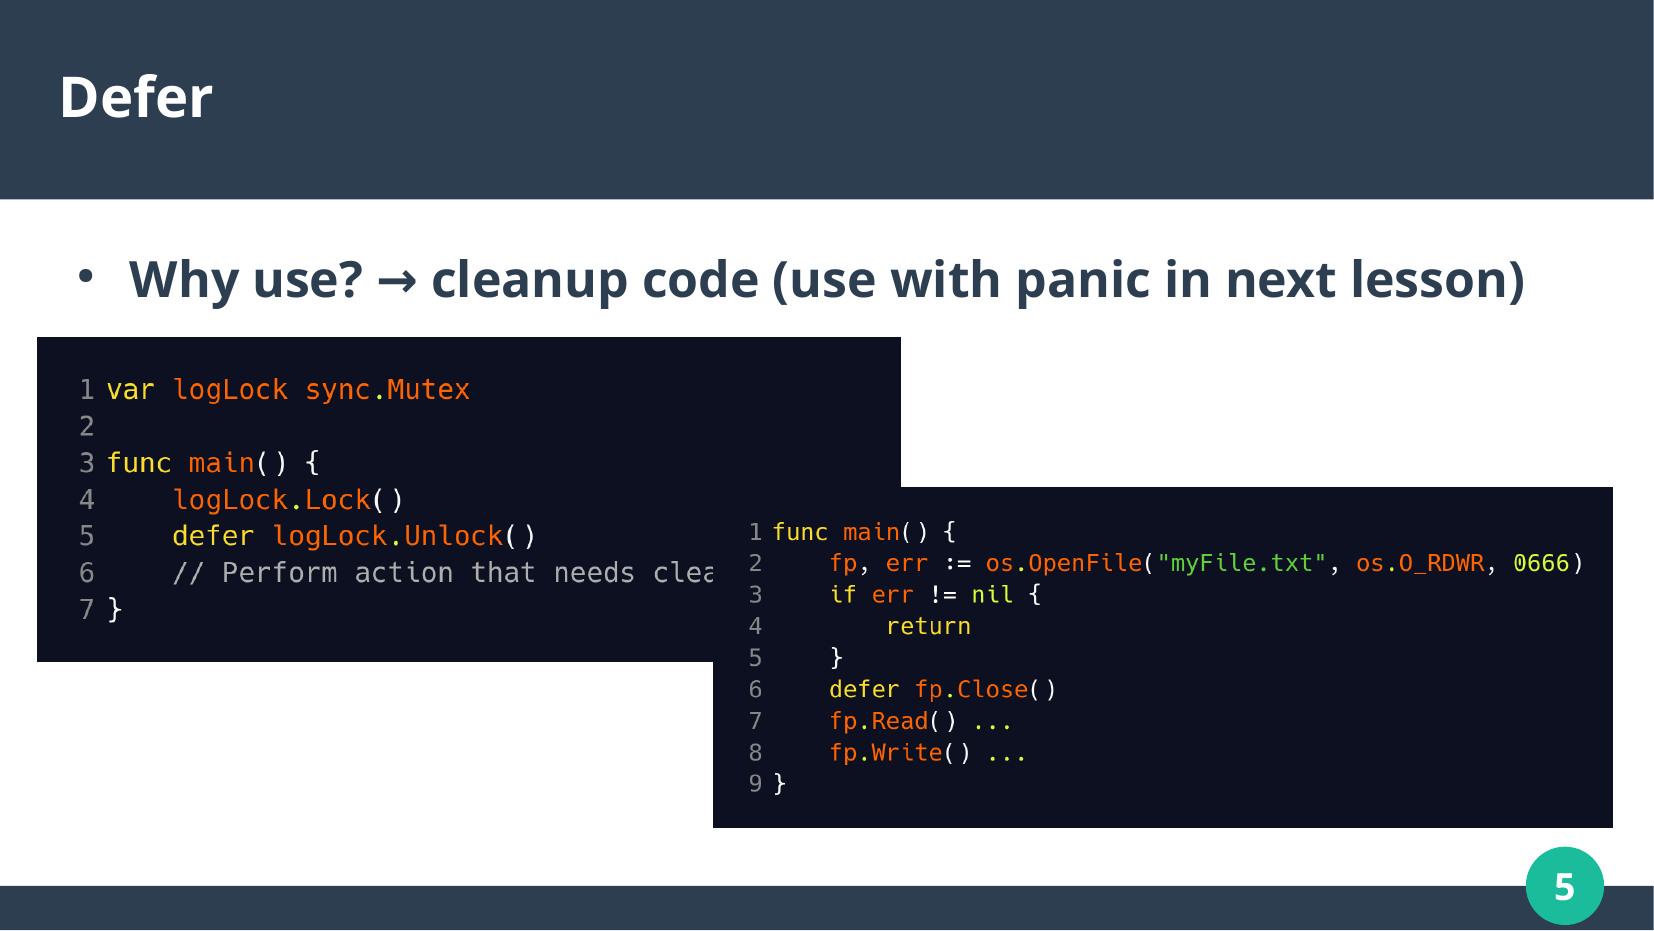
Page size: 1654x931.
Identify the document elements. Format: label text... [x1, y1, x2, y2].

list Why use? → cleanup code (use with panic in next lesson) [59, 243, 1595, 451]
picture [37, 337, 1613, 828]
title Defer [59, 37, 1595, 155]
